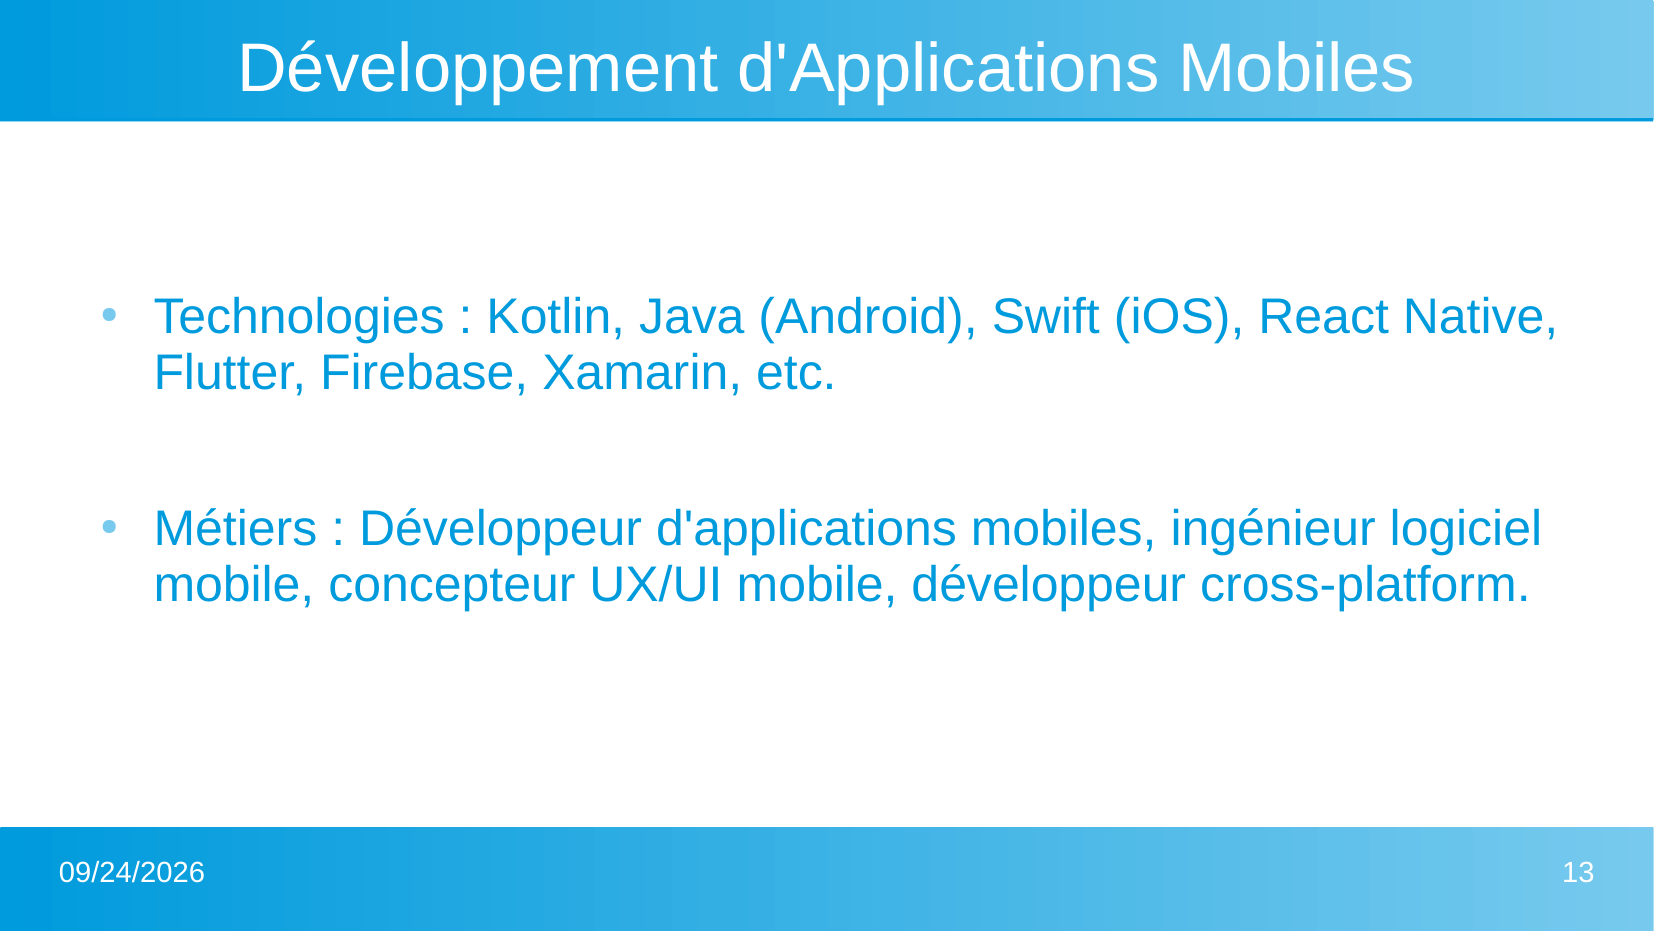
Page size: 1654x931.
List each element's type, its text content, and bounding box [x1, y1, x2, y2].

list Technologies : Kotlin, Java (Android), Swift (iOS), React Native, Flutter, Firebase, Xamarin, etc. Métiers : Développeur d'applications mobiles, ingénieur logiciel mobile, concepteur UX/UI mobile, développeur cross-platform. [82, 288, 1571, 828]
title Développement d'Applications Mobiles [82, 0, 1571, 171]
